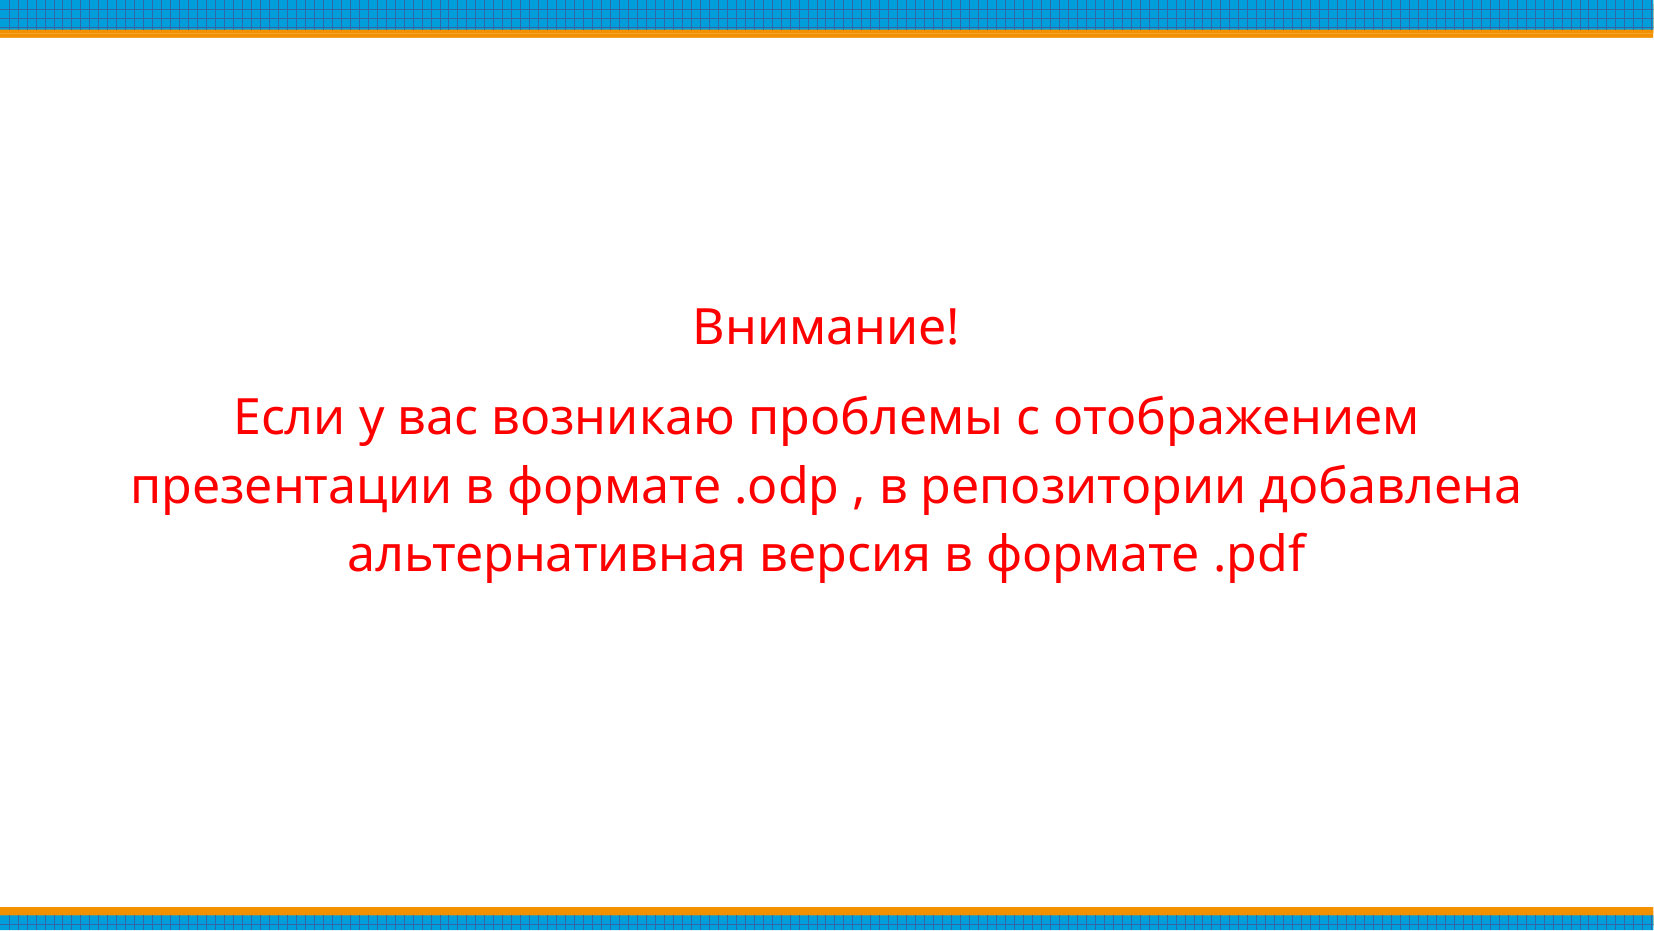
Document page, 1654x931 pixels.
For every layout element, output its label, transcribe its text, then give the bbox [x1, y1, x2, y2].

list Внимание! Если у вас возникаю проблемы с отображением презентации в формате .odp , в репозитории добавлена альтернативная версия в формате .pdf [82, 135, 1571, 742]
